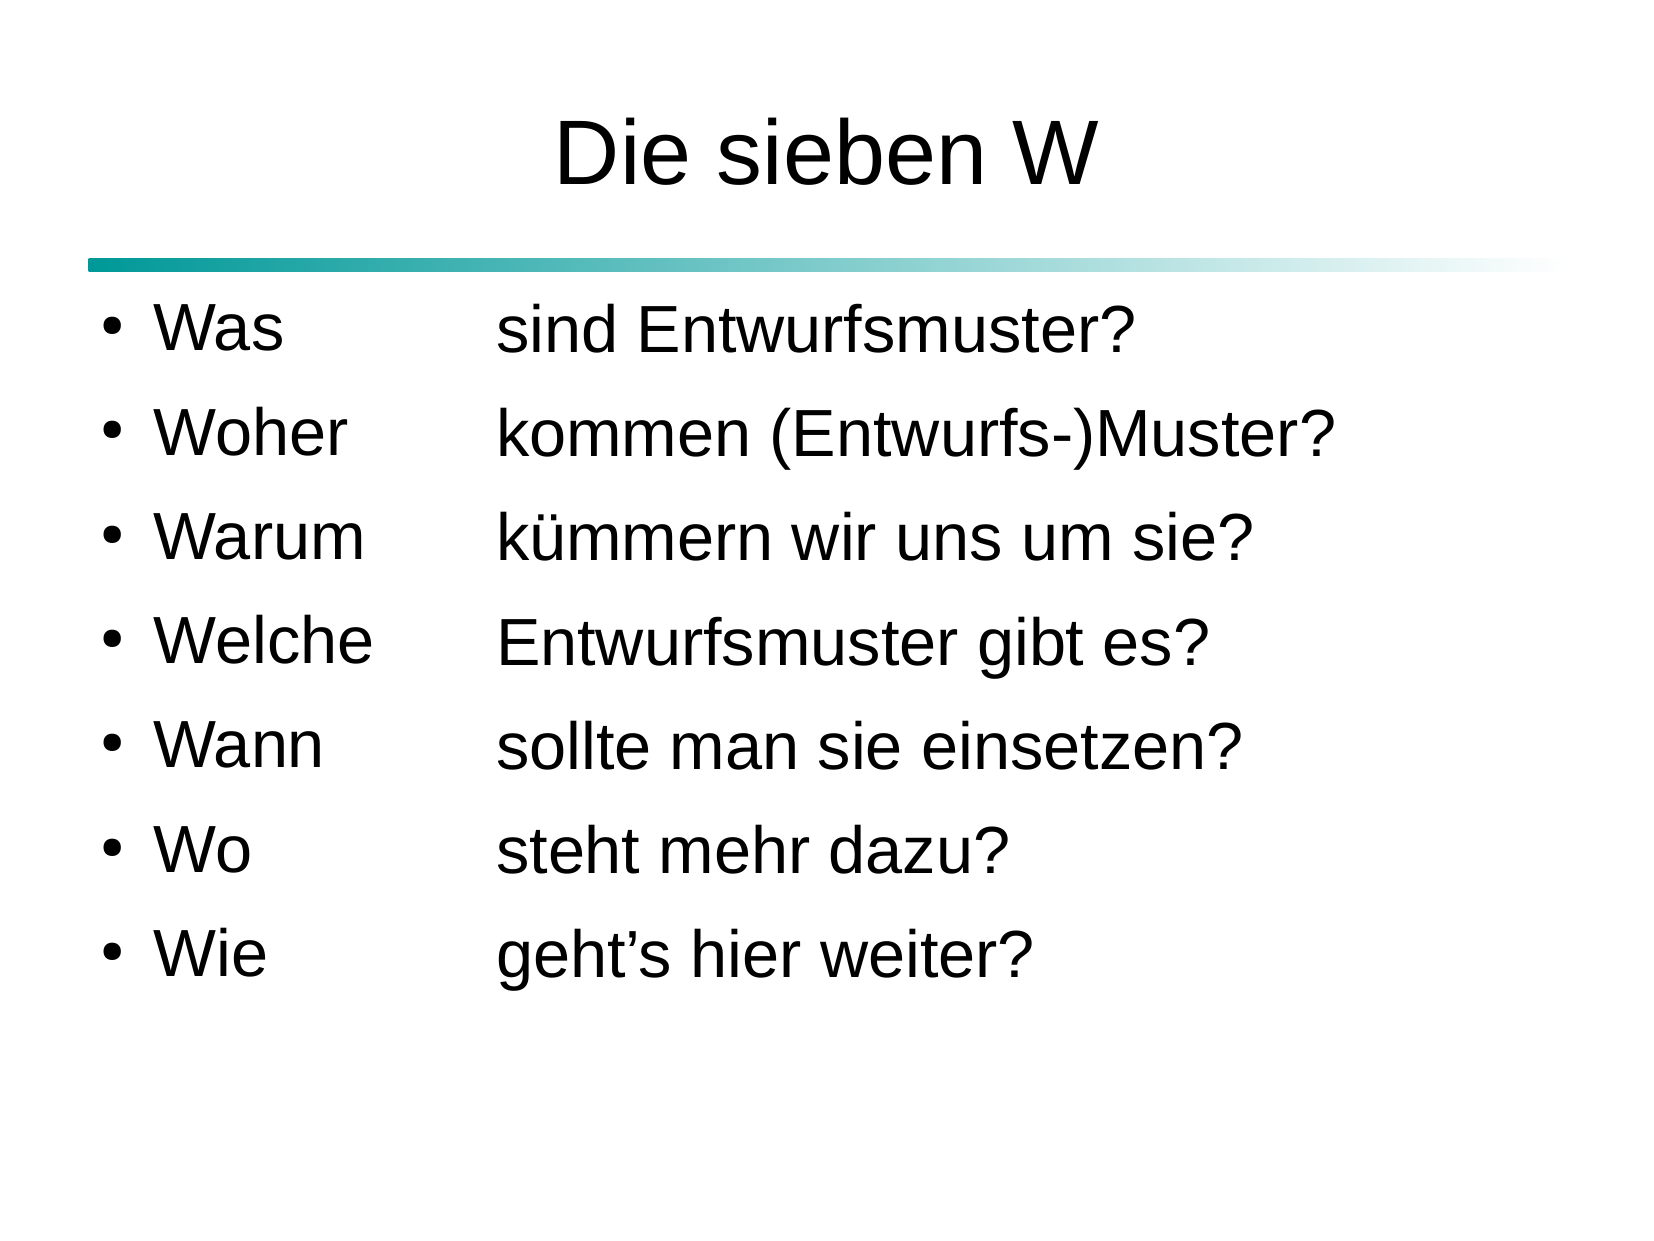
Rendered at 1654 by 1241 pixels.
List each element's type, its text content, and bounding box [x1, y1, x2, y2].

list Was Woher Warum Welche Wann Wo Wie [82, 290, 461, 1109]
list sind Entwurfsmuster? kommen (Entwurfs-)Muster? kümmern wir uns um sie? Entwurfsmuster gibt es? sollte man sie einsetzen? steht mehr dazu? geht’s hier weiter? [496, 291, 1607, 1111]
title Die sieben W [82, 49, 1571, 257]
